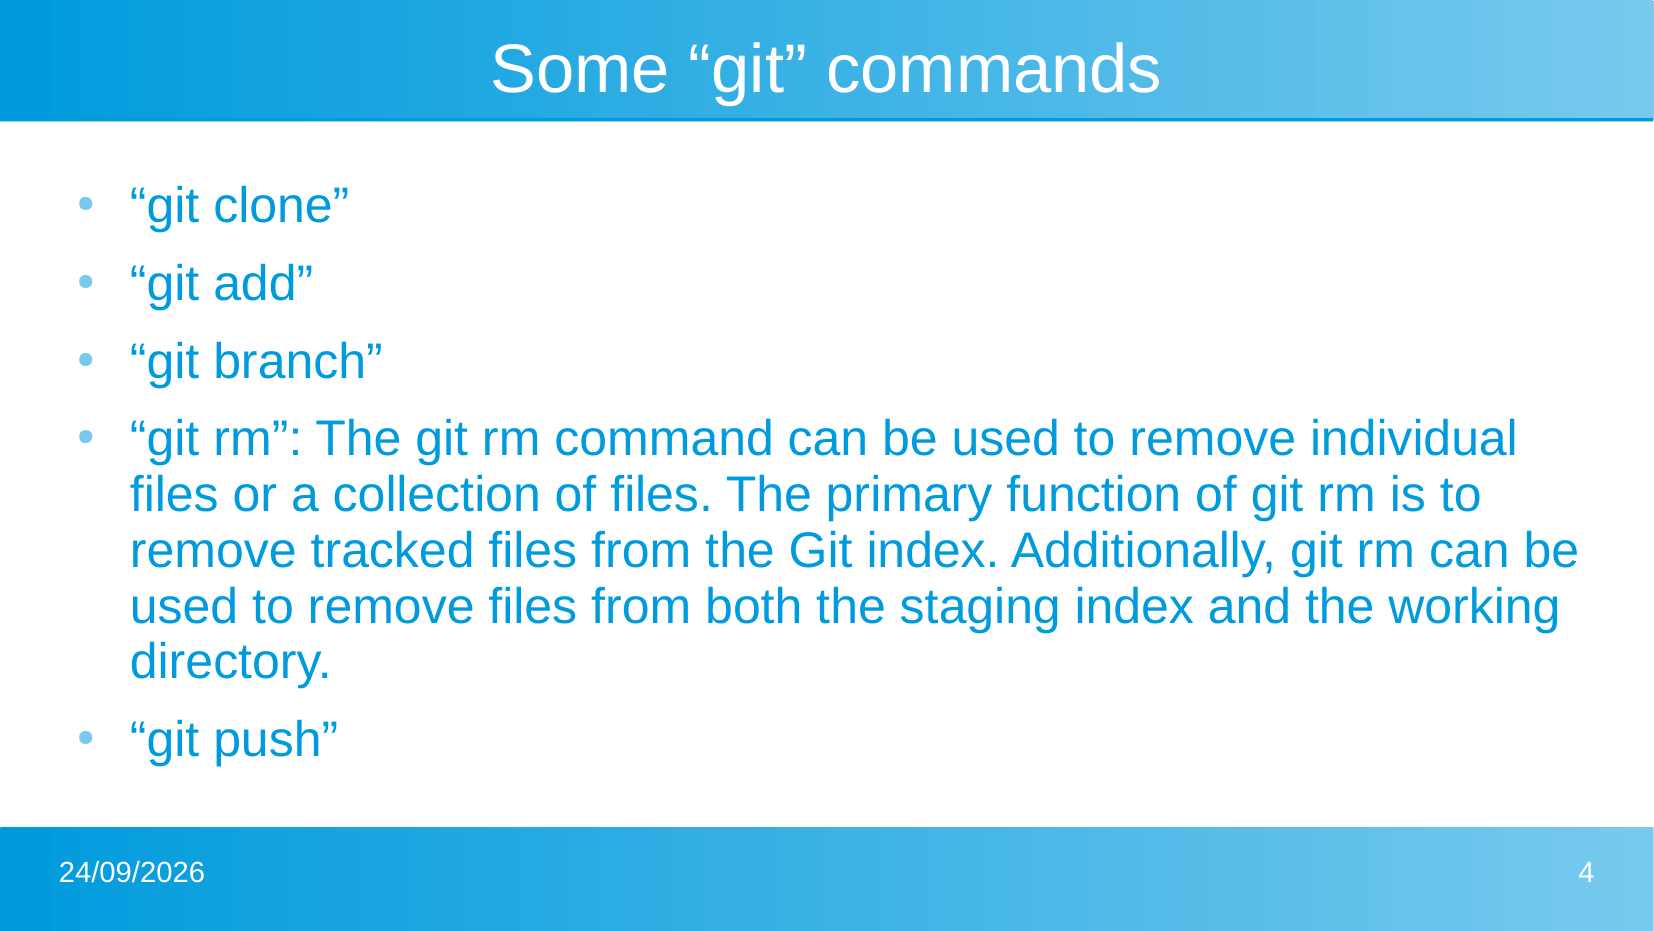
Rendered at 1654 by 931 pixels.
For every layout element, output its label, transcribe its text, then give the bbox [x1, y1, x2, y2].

title Some “git” commands [59, 29, 1595, 108]
list “git clone” “git add” “git branch” “git rm”: The git rm command can be used to remove individual files or a collection of files. The primary function of git rm is to remove tracked files from the Git index. Additionally, git rm can be used to remove files from both the staging index and the working directory. “git push” [59, 177, 1595, 768]
